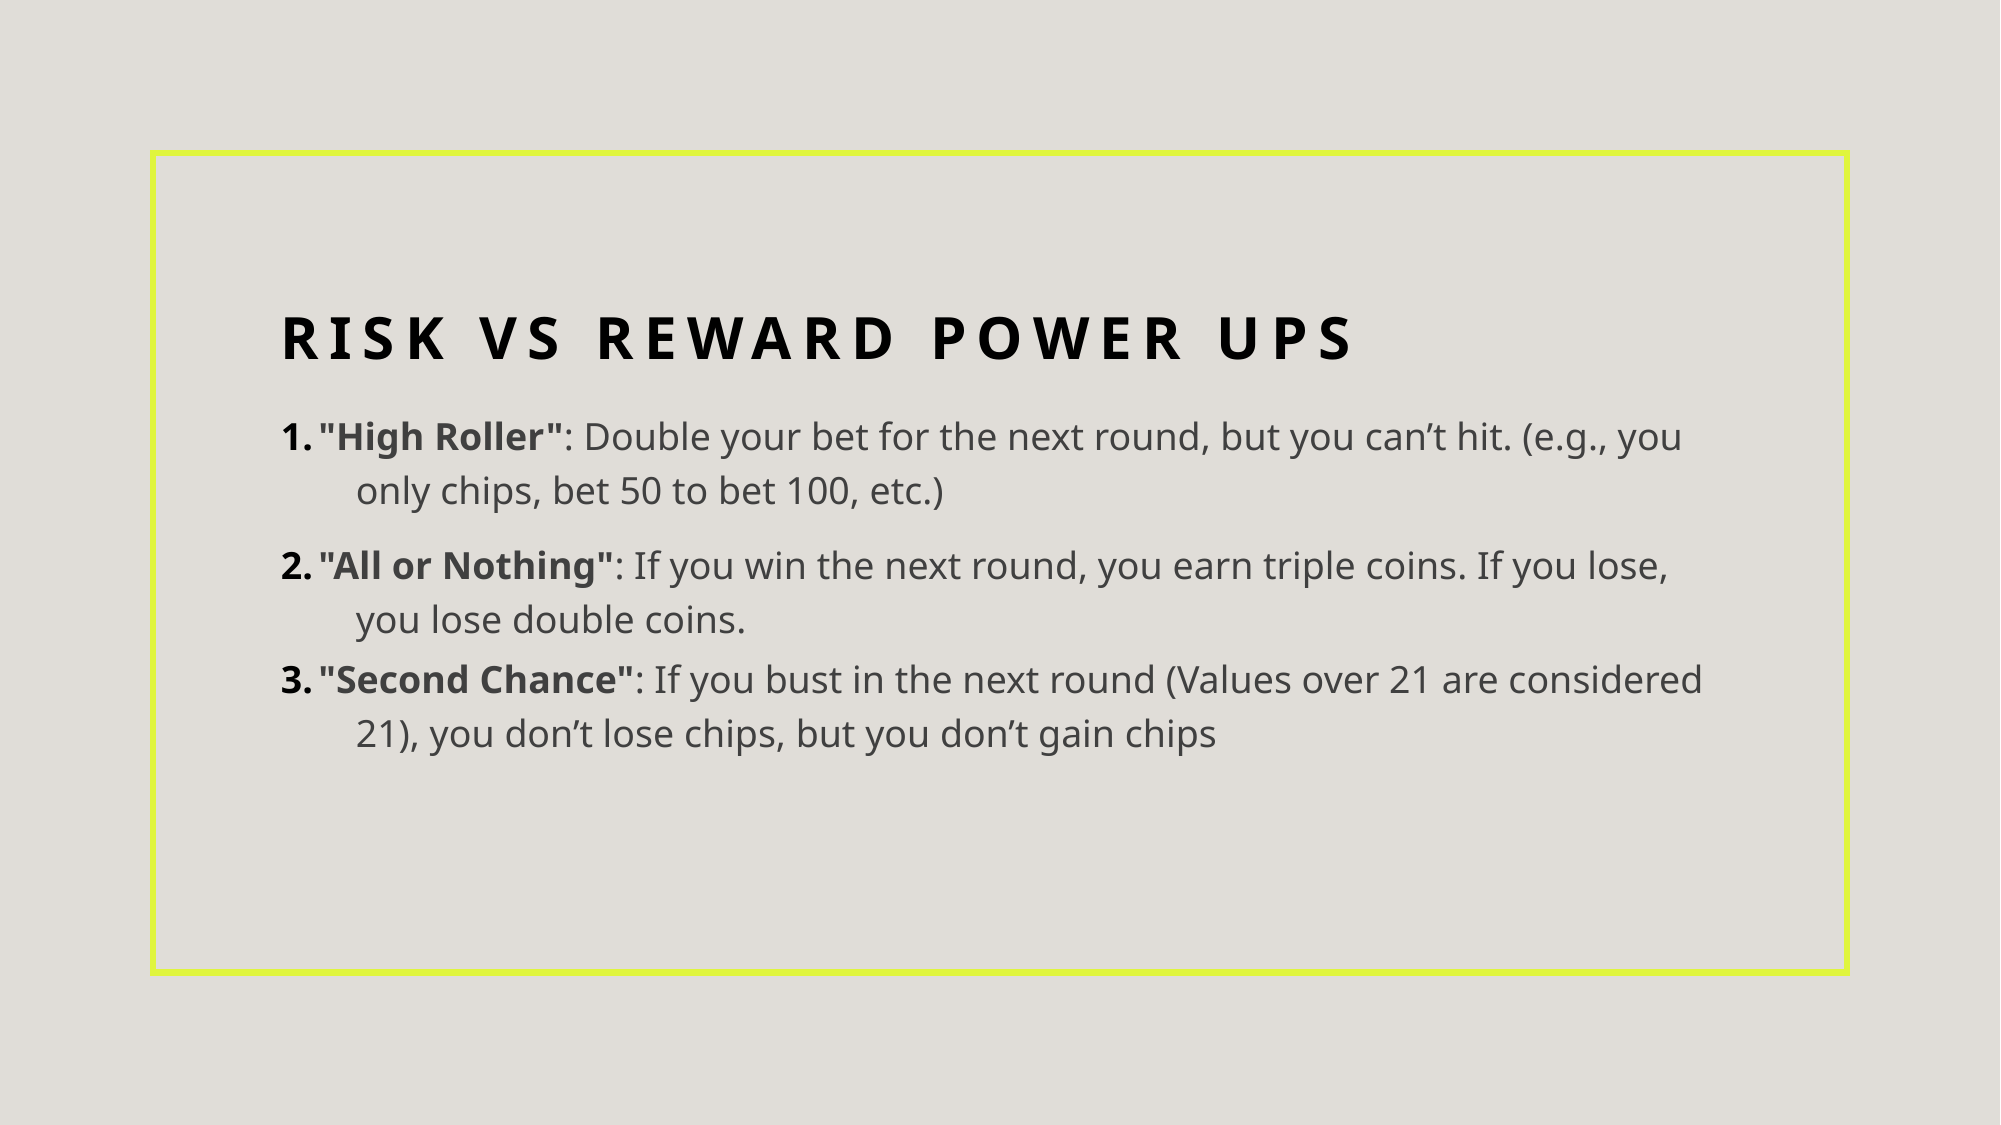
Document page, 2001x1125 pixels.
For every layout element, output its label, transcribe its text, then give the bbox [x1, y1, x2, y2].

list "High Roller": Double your bet for the next round, but you can’t hit. (e.g., you only chips, bet 50 to bet 100, etc.) "All or Nothing": If you win the next round, you earn triple coins. If you lose, you lose double coins. "Second Chance": If you bust in the next round (Values over 21 are considered 21), you don’t lose chips, but you don’t gain chips [265, 396, 1739, 913]
title Risk vs Reward Power ups [265, 202, 1739, 379]
